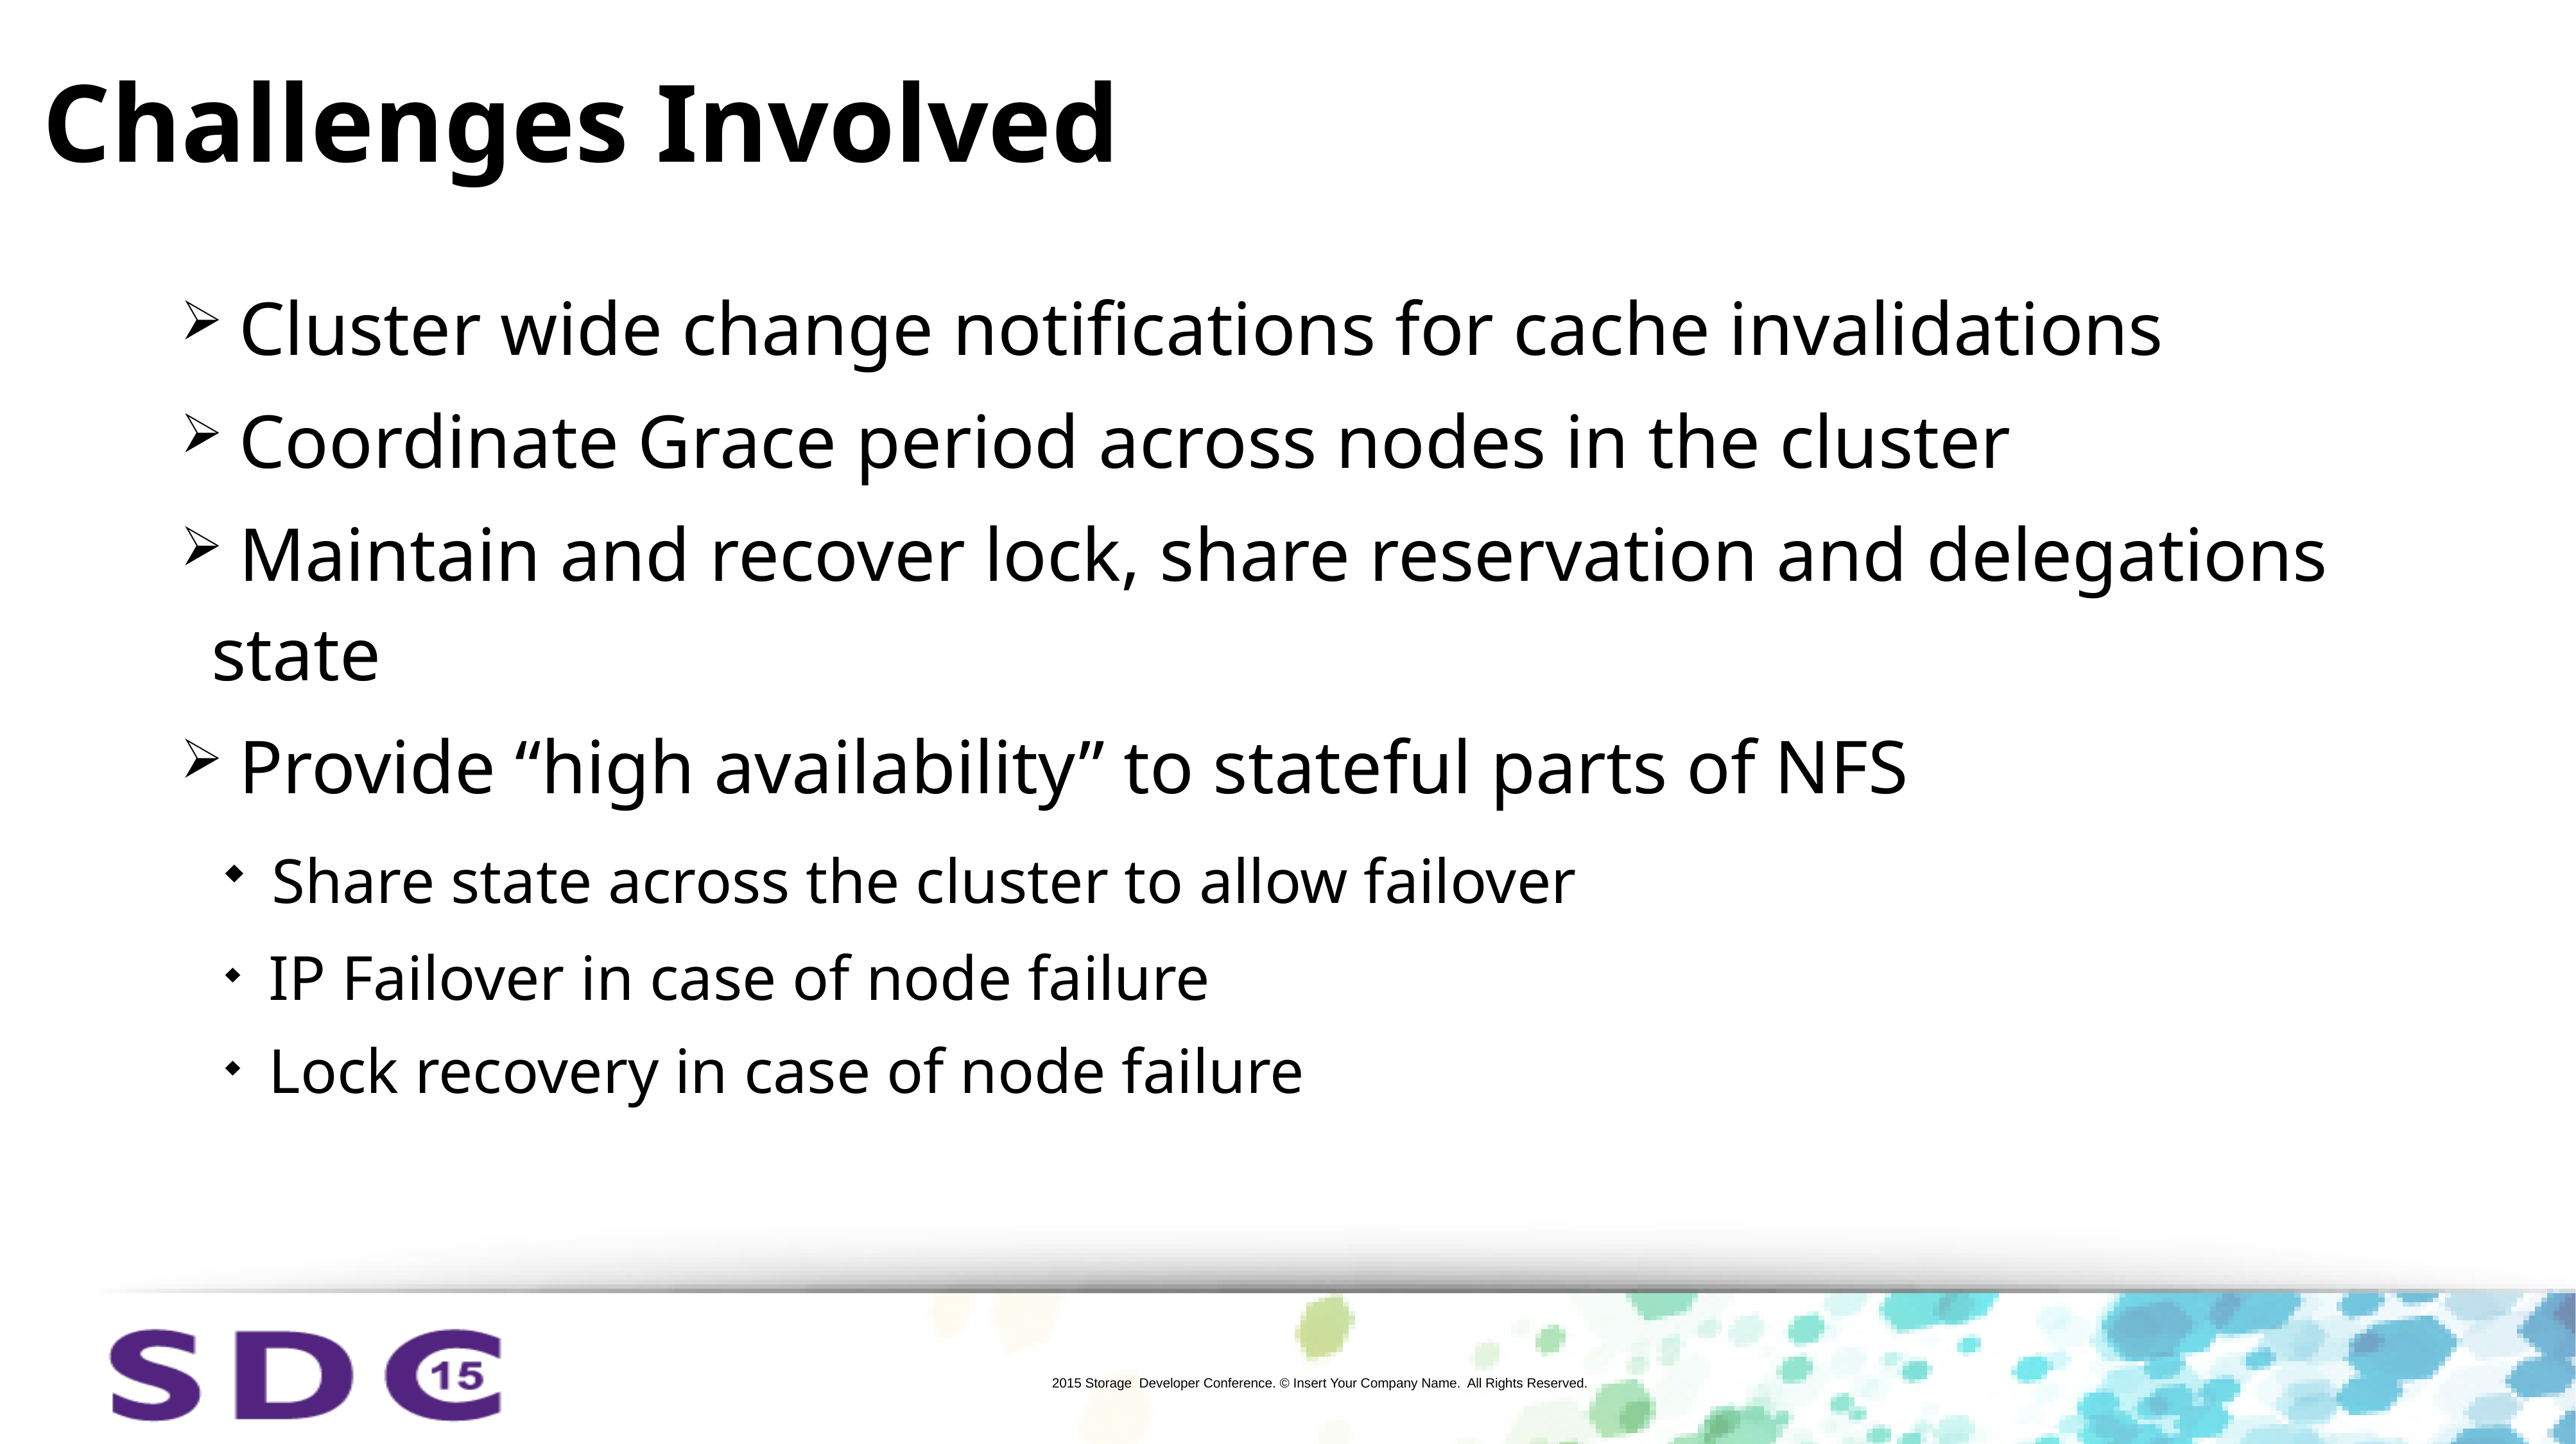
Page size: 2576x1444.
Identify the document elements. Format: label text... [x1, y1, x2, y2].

list Cluster wide change notifications for cache invalidations Coordinate Grace period across nodes in the cluster Maintain and recover lock, share reservation and delegations state Provide “high availability” to stateful parts of NFS Share state across the cluster to allow failover IP Failover in case of node failure Lock recovery in case of node failure [128, 277, 2447, 1115]
title Challenges Involved [42, 0, 2361, 241]
picture [0, 994, 2576, 1444]
